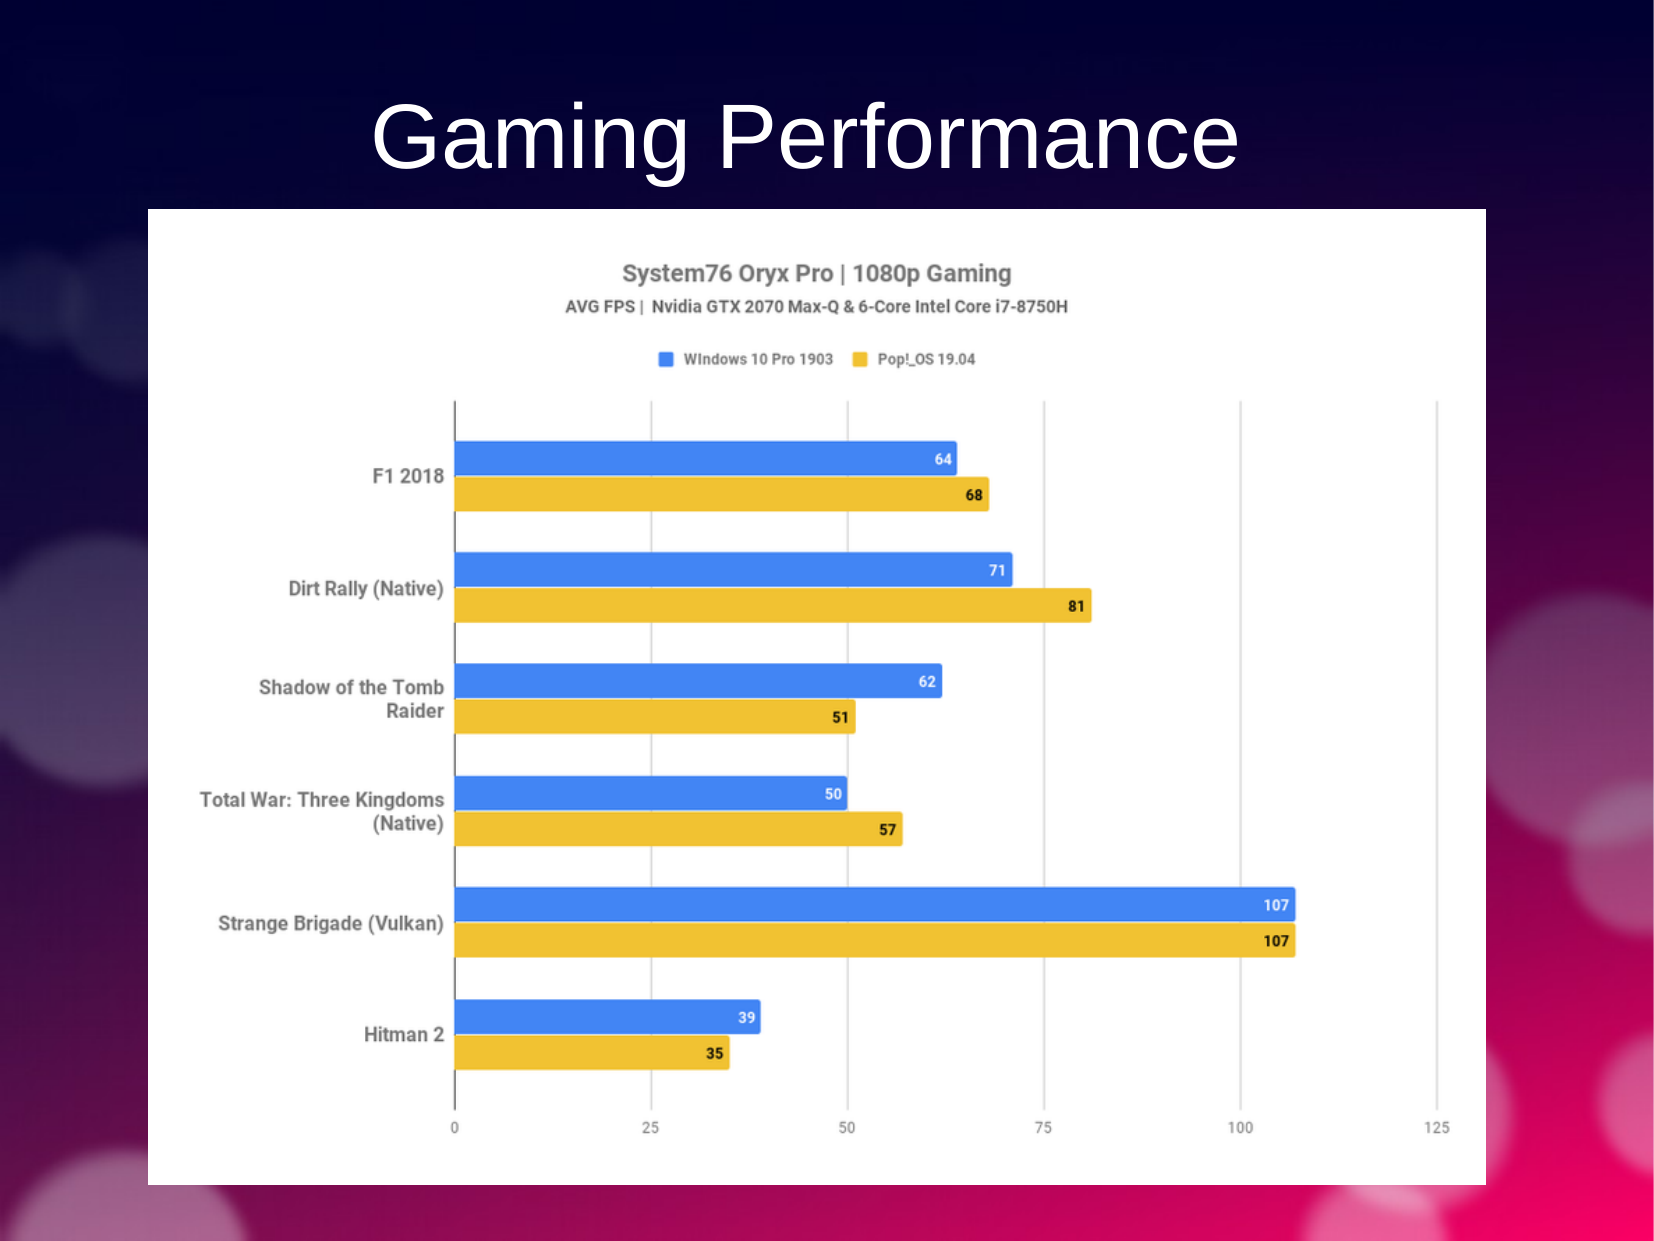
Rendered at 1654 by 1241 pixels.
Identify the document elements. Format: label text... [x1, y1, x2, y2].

title Gaming Performance [75, 32, 1564, 241]
picture [0, 0, 1654, 1241]
